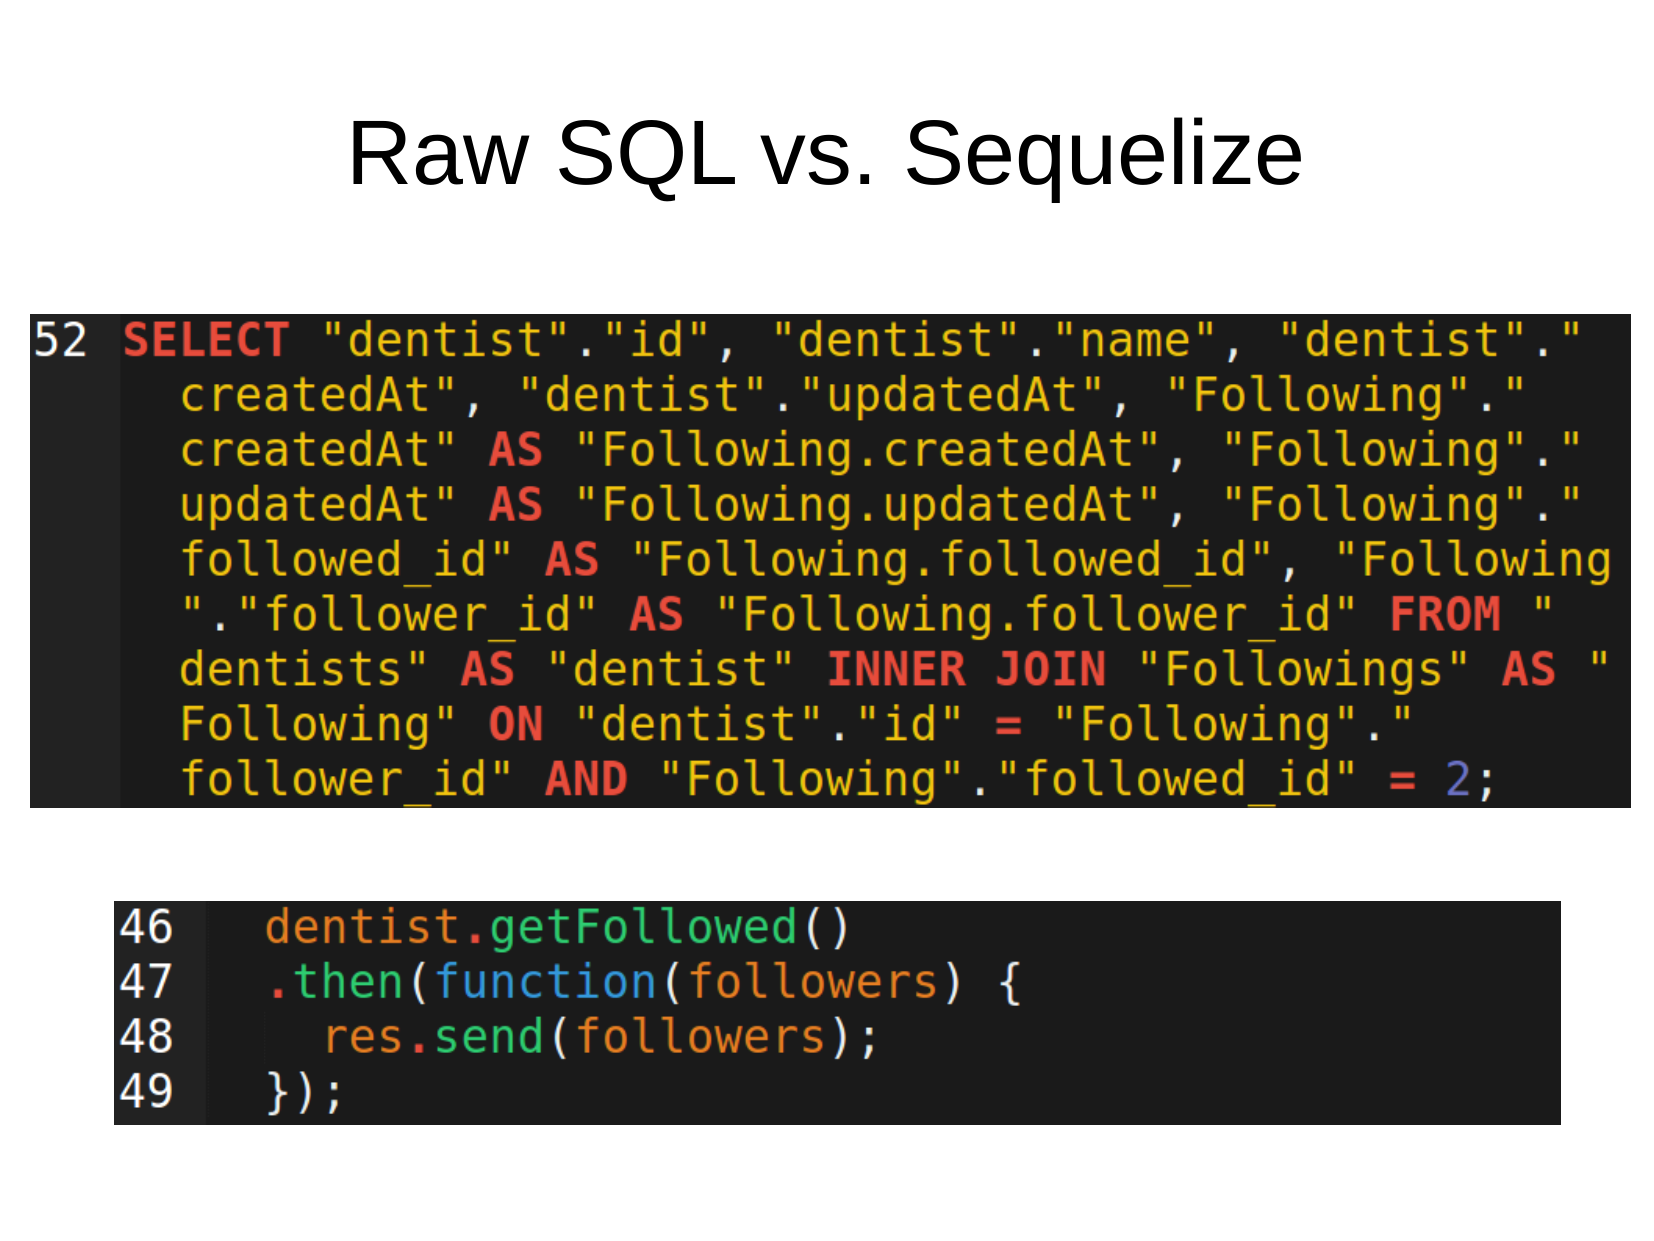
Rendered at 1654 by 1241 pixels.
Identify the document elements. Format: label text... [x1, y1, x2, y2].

picture [30, 314, 1631, 808]
title Raw SQL vs. Sequelize [82, 49, 1571, 257]
picture [114, 901, 1561, 1126]
